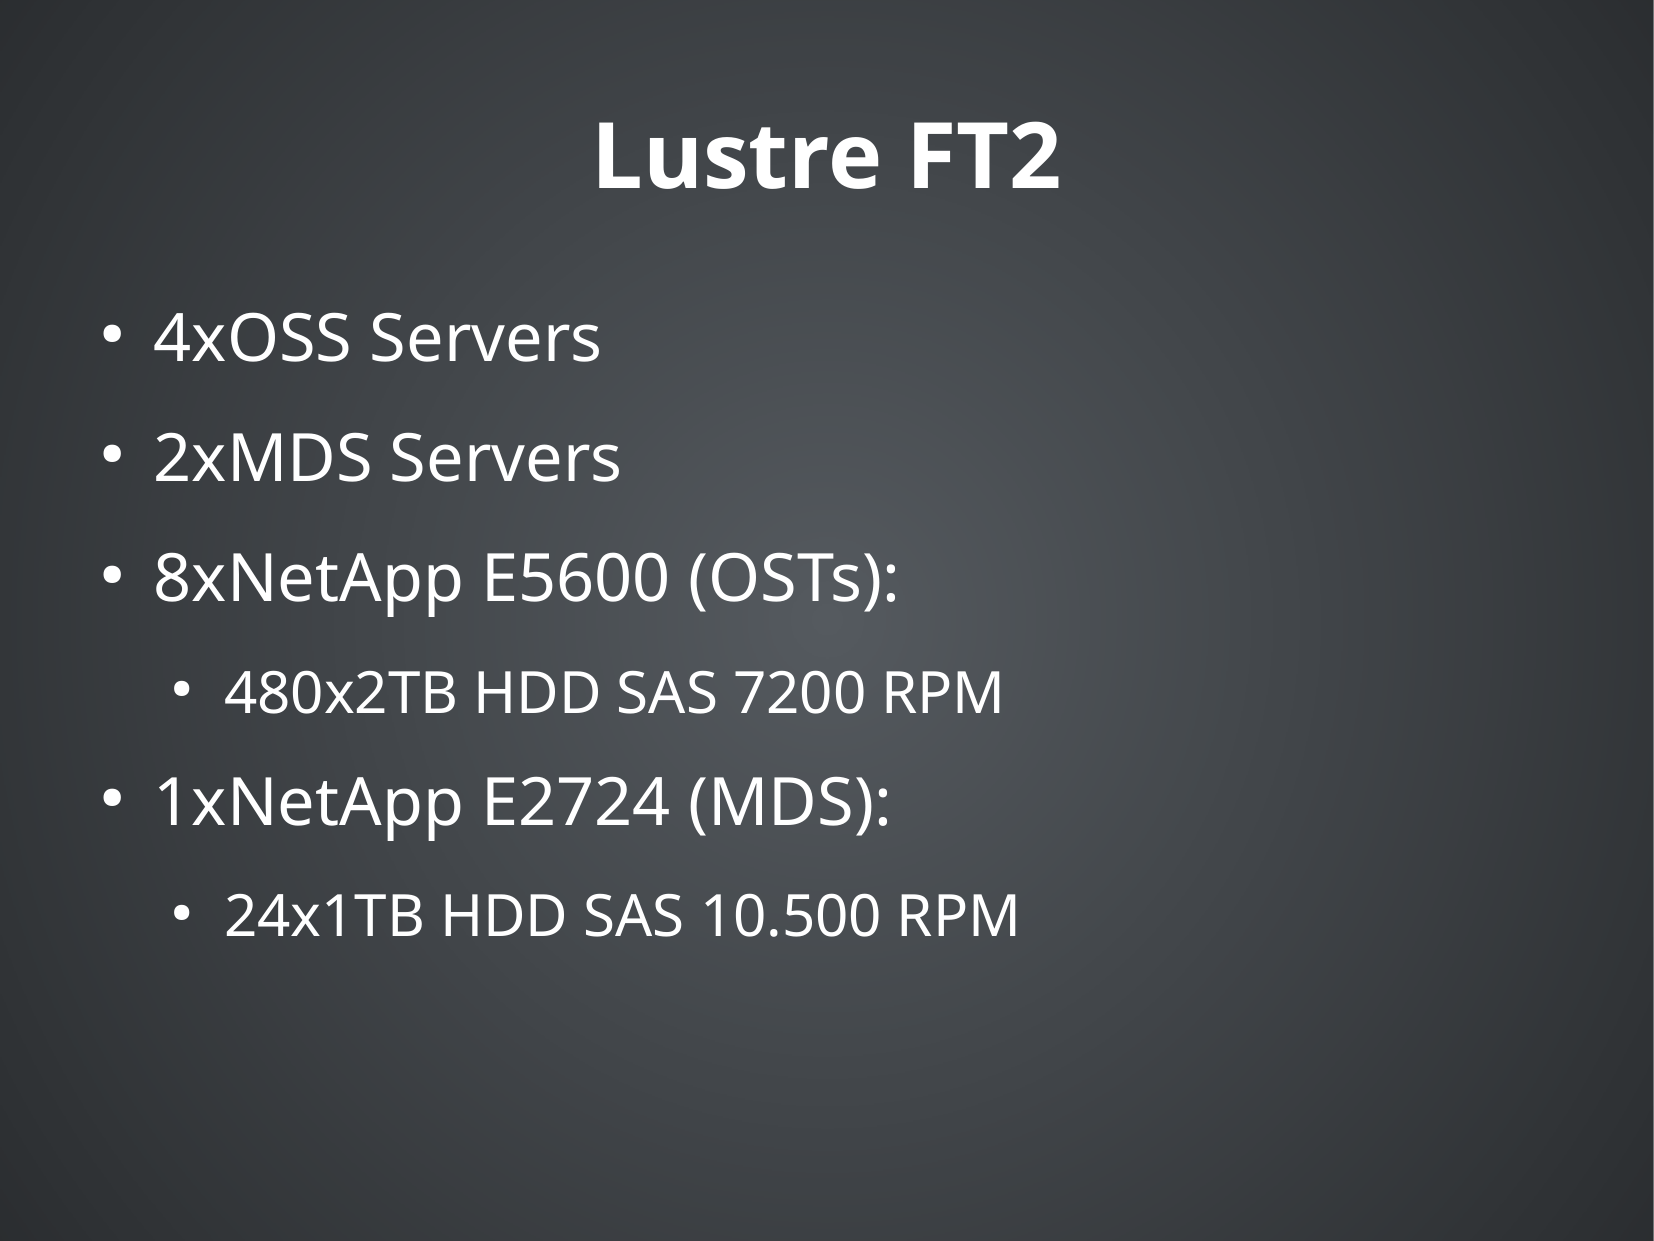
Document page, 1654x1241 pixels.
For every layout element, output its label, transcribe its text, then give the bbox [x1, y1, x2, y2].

title Lustre FT2 [82, 49, 1571, 257]
picture [0, 0, 1654, 1241]
list 4xOSS Servers 2xMDS Servers 8xNetApp E5600 (OSTs): 480x2TB HDD SAS 7200 RPM 1xNetApp E2724 (MDS): 24x1TB HDD SAS 10.500 RPM [82, 290, 1571, 1010]
